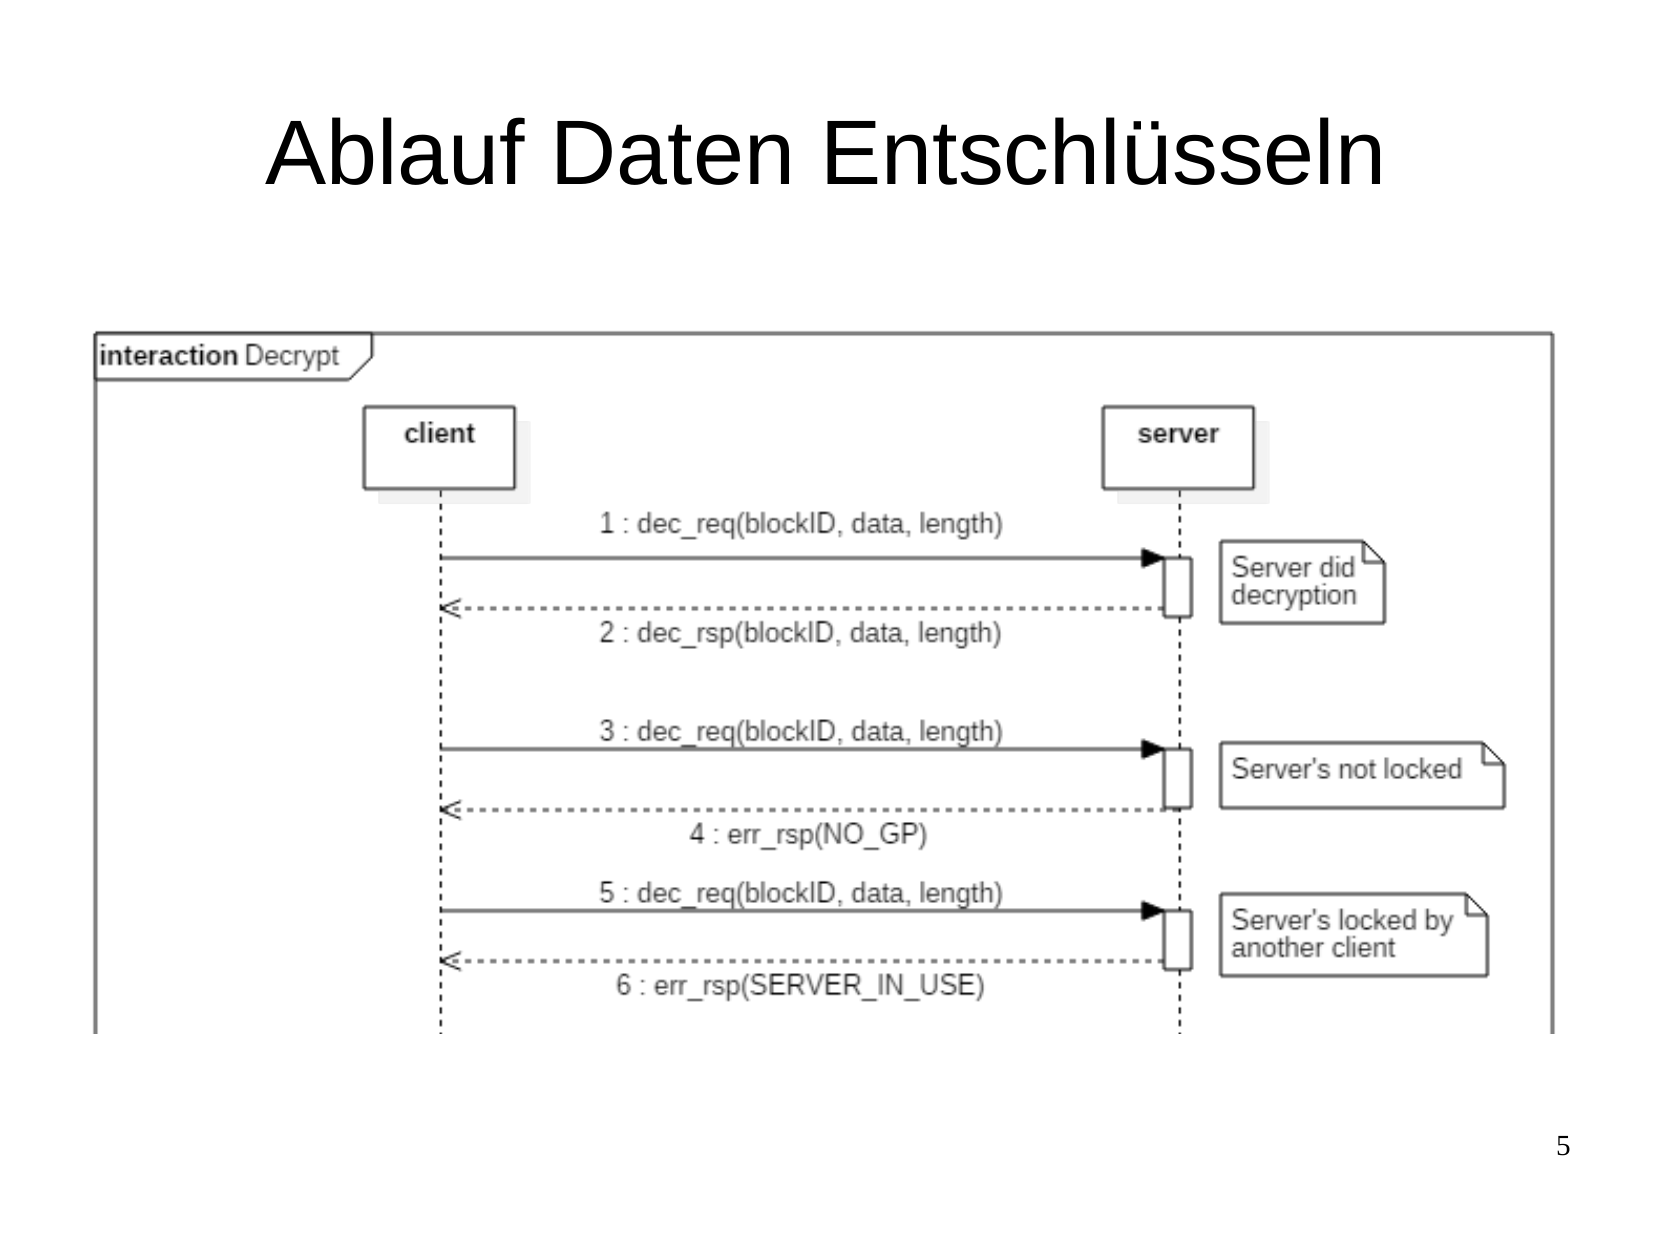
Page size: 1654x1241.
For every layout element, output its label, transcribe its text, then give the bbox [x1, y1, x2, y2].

title Ablauf Daten Entschlüsseln [82, 49, 1571, 257]
picture [88, 313, 1565, 1034]
